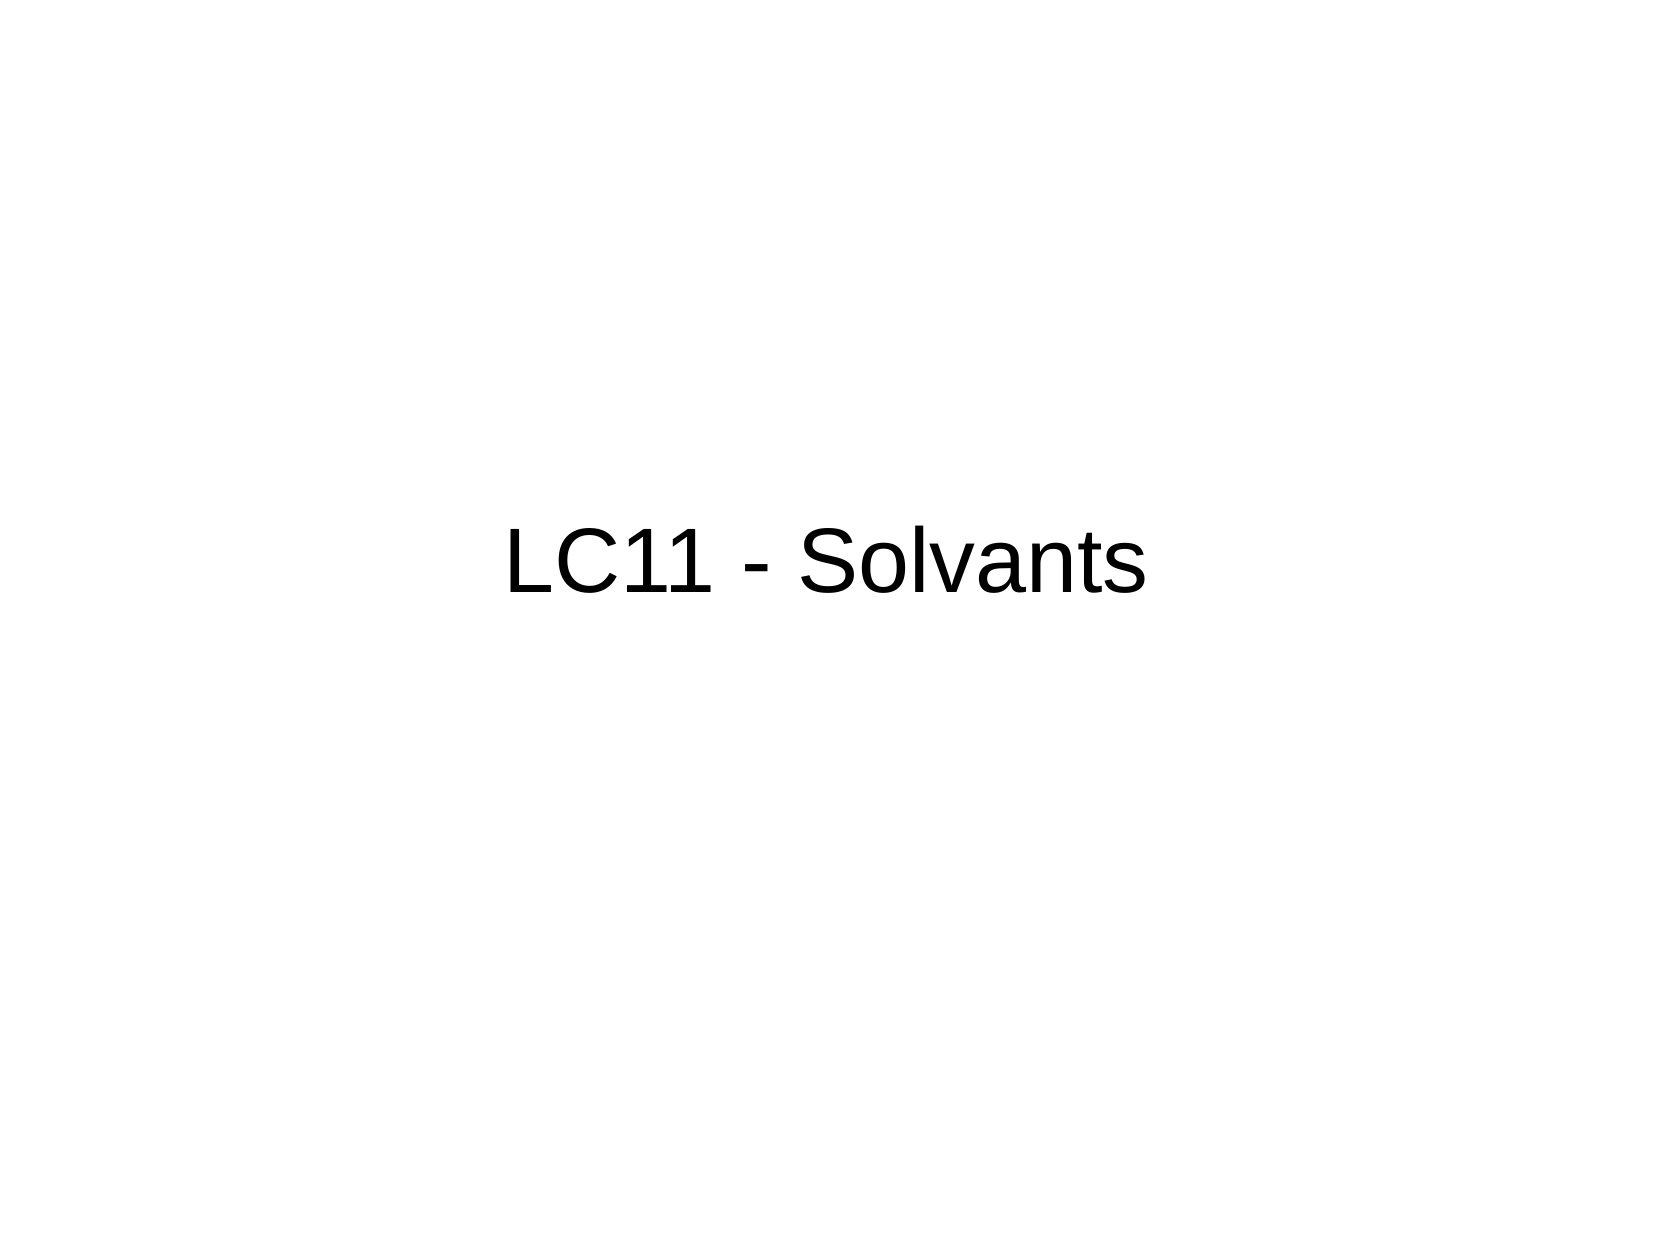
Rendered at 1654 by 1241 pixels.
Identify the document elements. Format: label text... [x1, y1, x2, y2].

title LC11 - Solvants [82, 456, 1571, 664]
